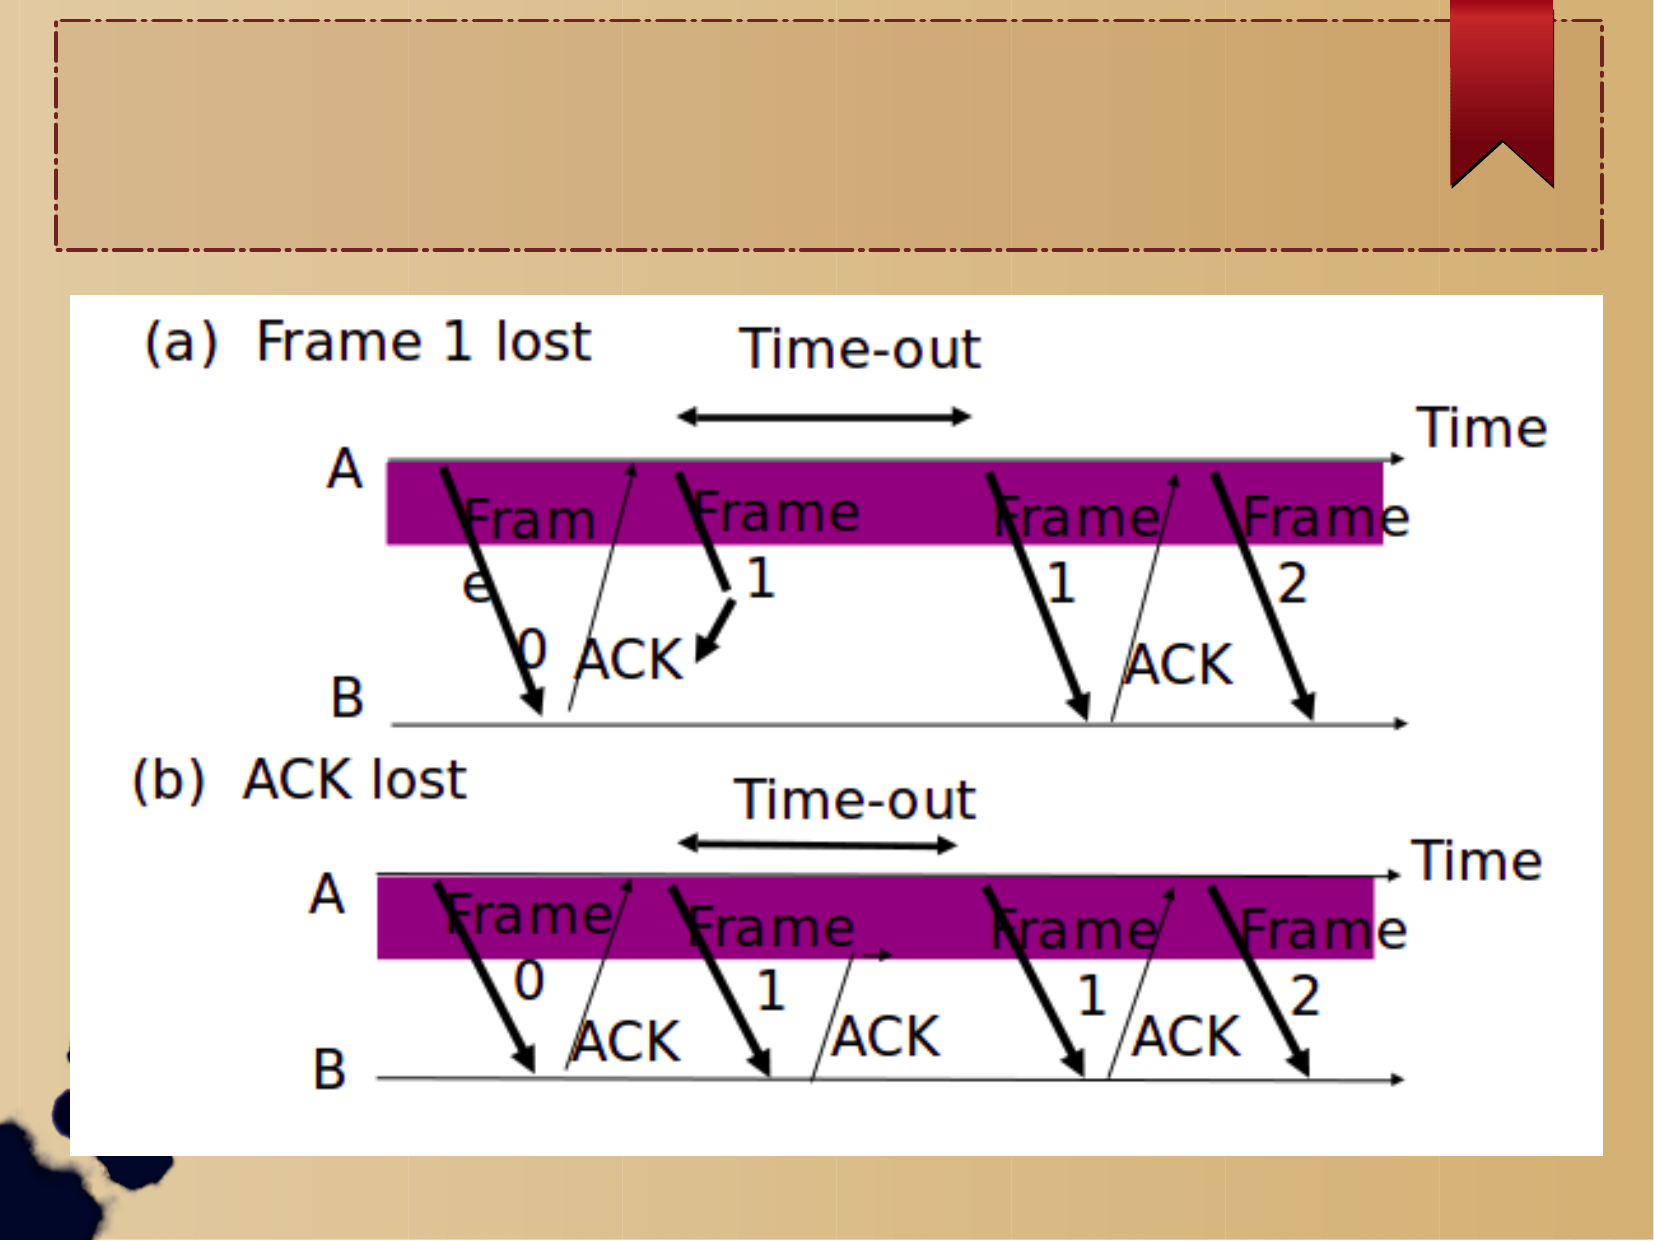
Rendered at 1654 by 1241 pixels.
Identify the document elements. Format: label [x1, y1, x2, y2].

picture [70, 295, 1603, 1156]
